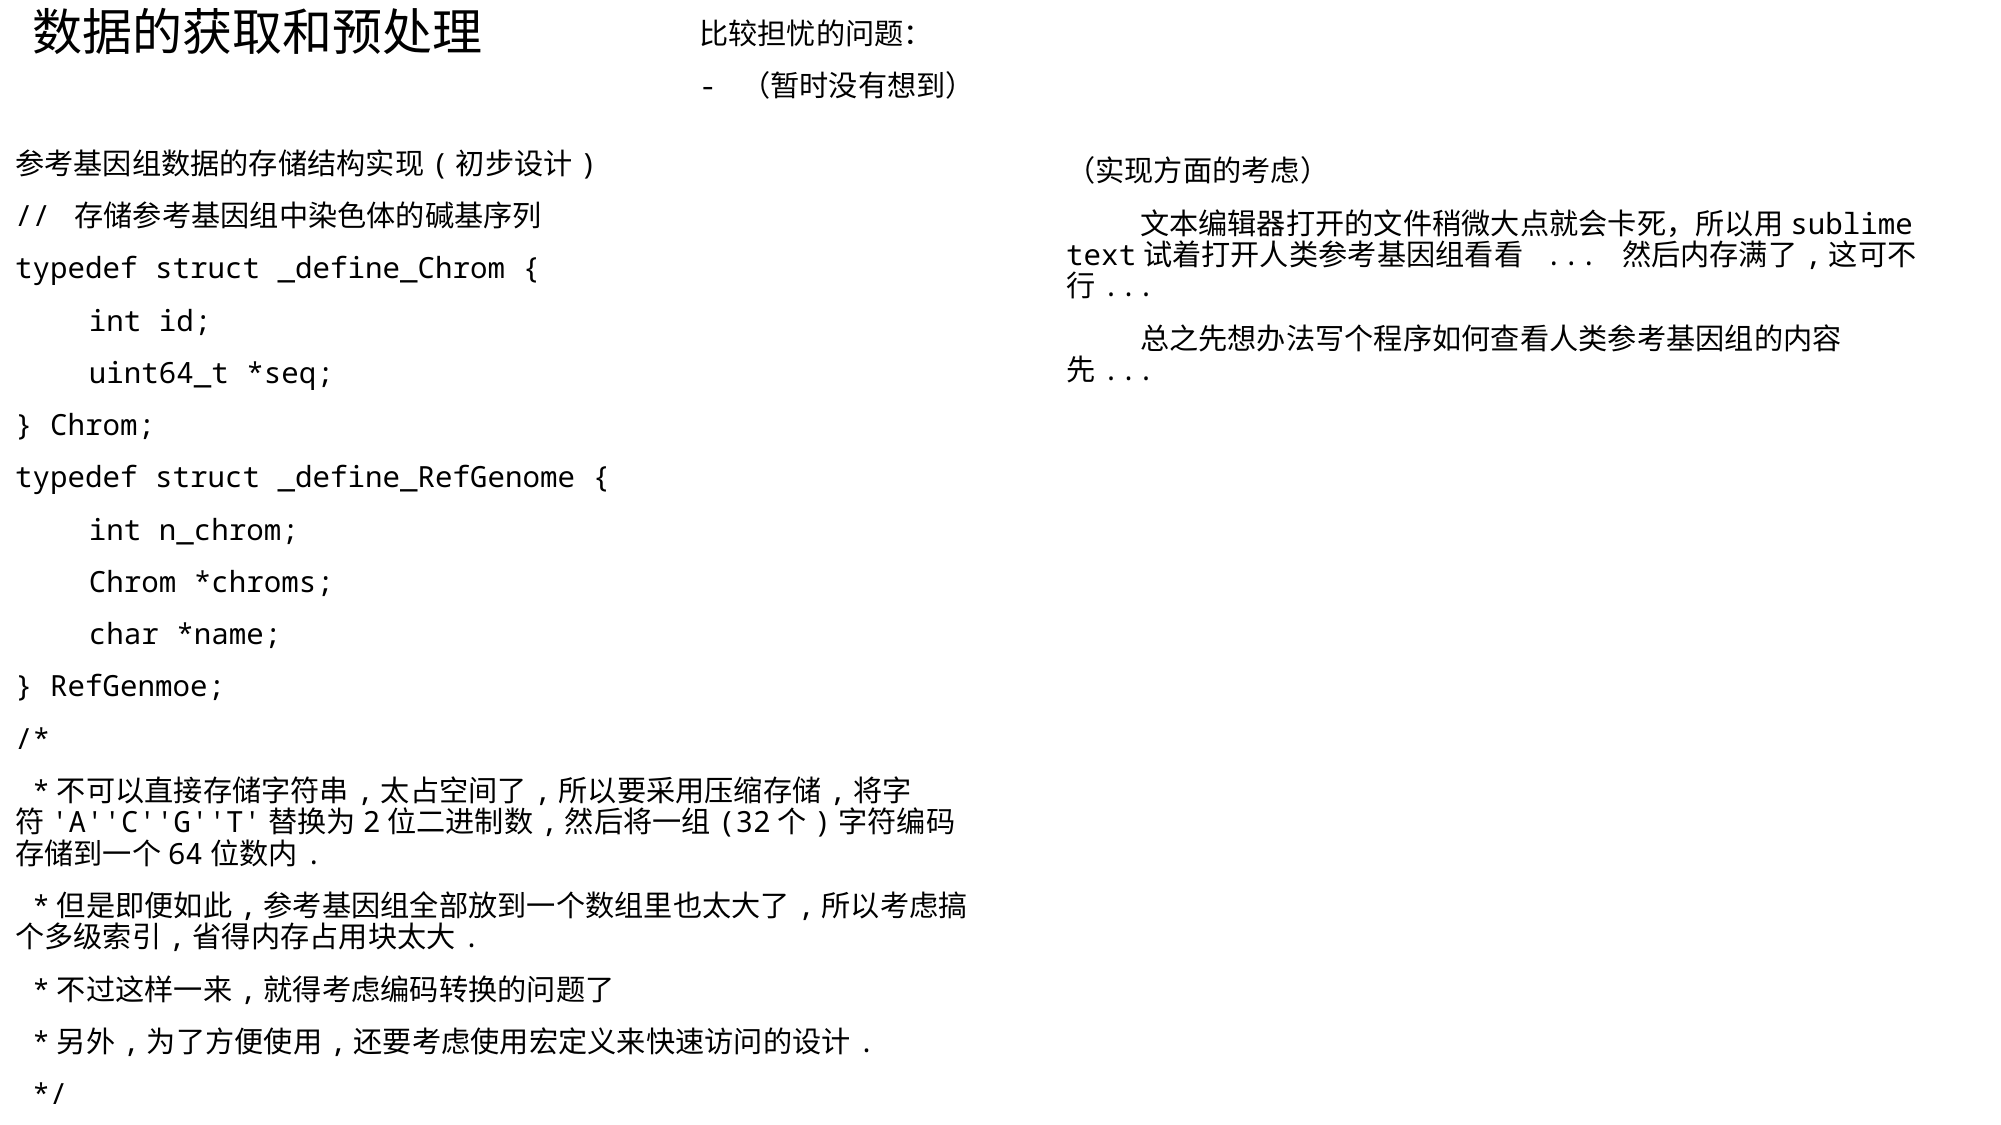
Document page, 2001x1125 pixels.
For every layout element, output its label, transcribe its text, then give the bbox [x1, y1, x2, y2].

text_box 比较担忧的问题： - （暂时没有想到） [684, 11, 1122, 111]
text_box 参考基因组数据的存储结构实现(初步设计) // 存储参考基因组中染色体的碱基序列 typedef struct _define_Chrom { int id; uint64_t *seq; } Chrom; typedef struct _define_RefGenome { int n_chrom; Chrom *chroms; char *name; } RefGenmoe; /* *不可以直接存储字符串,太占空间了,所以要采用压缩存储,将字符'A''C''G''T'替换为2位二进制数,然后将一组(32个)字符编码存储到一个64位数内. *但是即便如此,参考基因组全部放到一个数组里也太大了,所以考虑搞个多级索引,省得内存占用块太大. *不过这样一来,就得考虑编码转换的问题了 *另外,为了方便使用,还要考虑使用宏定义来快速访问的设计. */ [0, 141, 985, 1119]
subtitle 数据的获取和预处理 [0, 0, 516, 78]
text_box （实现方面的考虑） 文本编辑器打开的文件稍微大点就会卡死，所以用sublime text试着打开人类参考基因组看看 ... 然后内存满了,这可不行... 总之先想办法写个程序如何查看人类参考基因组的内容先... [1051, 149, 1938, 395]
